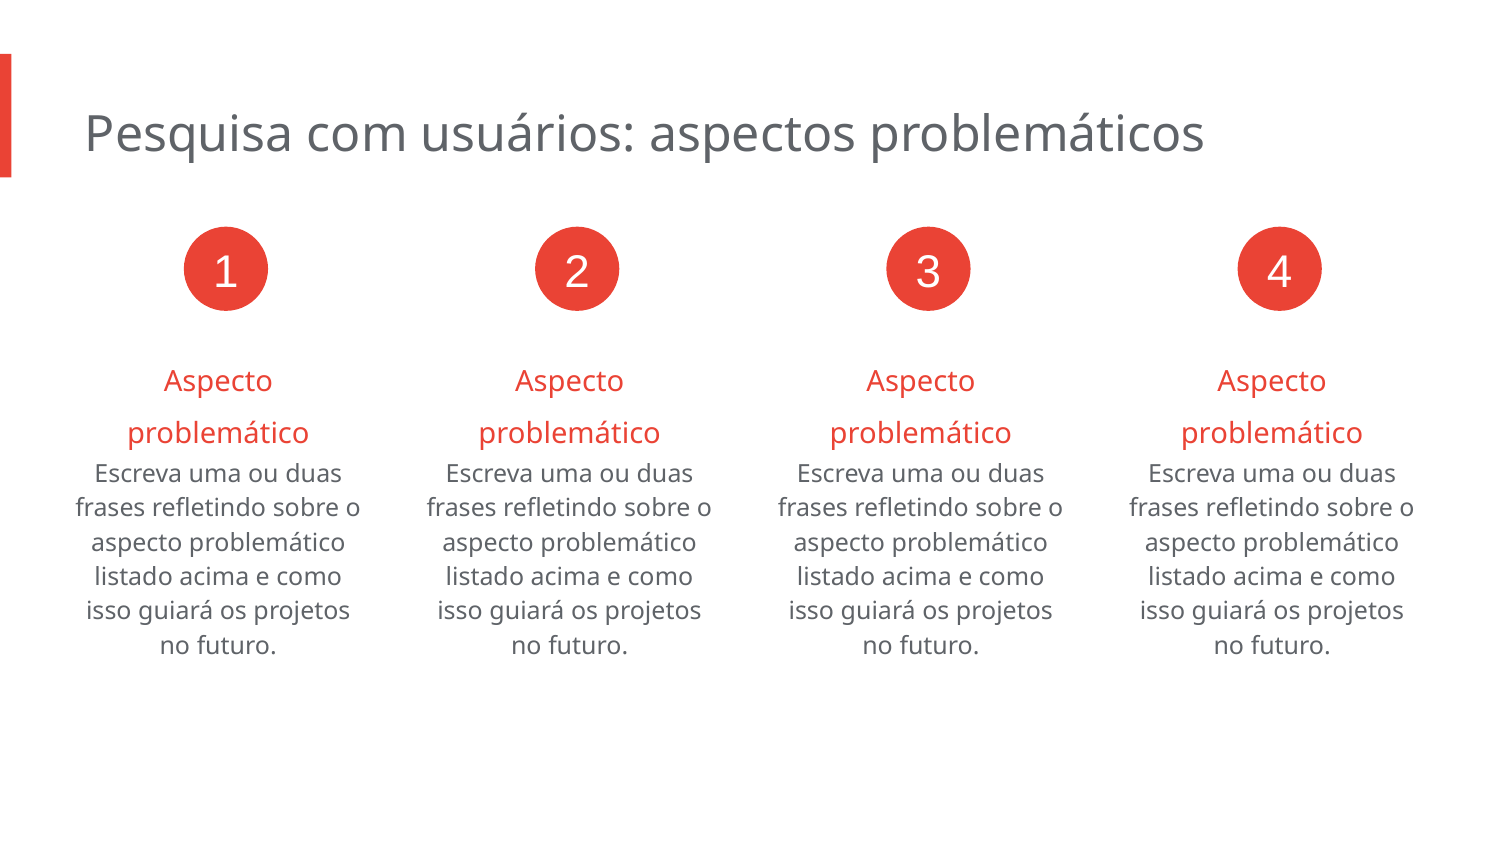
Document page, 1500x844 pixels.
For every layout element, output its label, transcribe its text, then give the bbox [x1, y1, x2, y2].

text_box Escreva uma ou duas frases refletindo sobre o aspecto problemático listado acima e como isso guiará os projetos no futuro. [774, 437, 1083, 675]
text_box Escreva uma ou duas frases refletindo sobre o aspecto problemático listado acima e como isso guiará os projetos no futuro. [1126, 437, 1434, 675]
text_box Pesquisa com usuários: aspectos problemáticos [84, 85, 1238, 177]
text_box Aspecto problemático [72, 329, 380, 437]
text_box 4 [1237, 226, 1322, 311]
text_box Aspecto problemático [774, 329, 1083, 437]
text_box 1 [183, 226, 269, 311]
text_box 2 [535, 226, 620, 311]
text_box Escreva uma ou duas frases refletindo sobre o aspecto problemático listado acima e como isso guiará os projetos no futuro. [72, 437, 380, 675]
text_box Escreva uma ou duas frases refletindo sobre o aspecto problemático listado acima e como isso guiará os projetos no futuro. [423, 437, 731, 675]
text_box 3 [886, 226, 971, 311]
text_box Aspecto problemático [423, 329, 731, 437]
text_box Aspecto problemático [1126, 329, 1434, 437]
